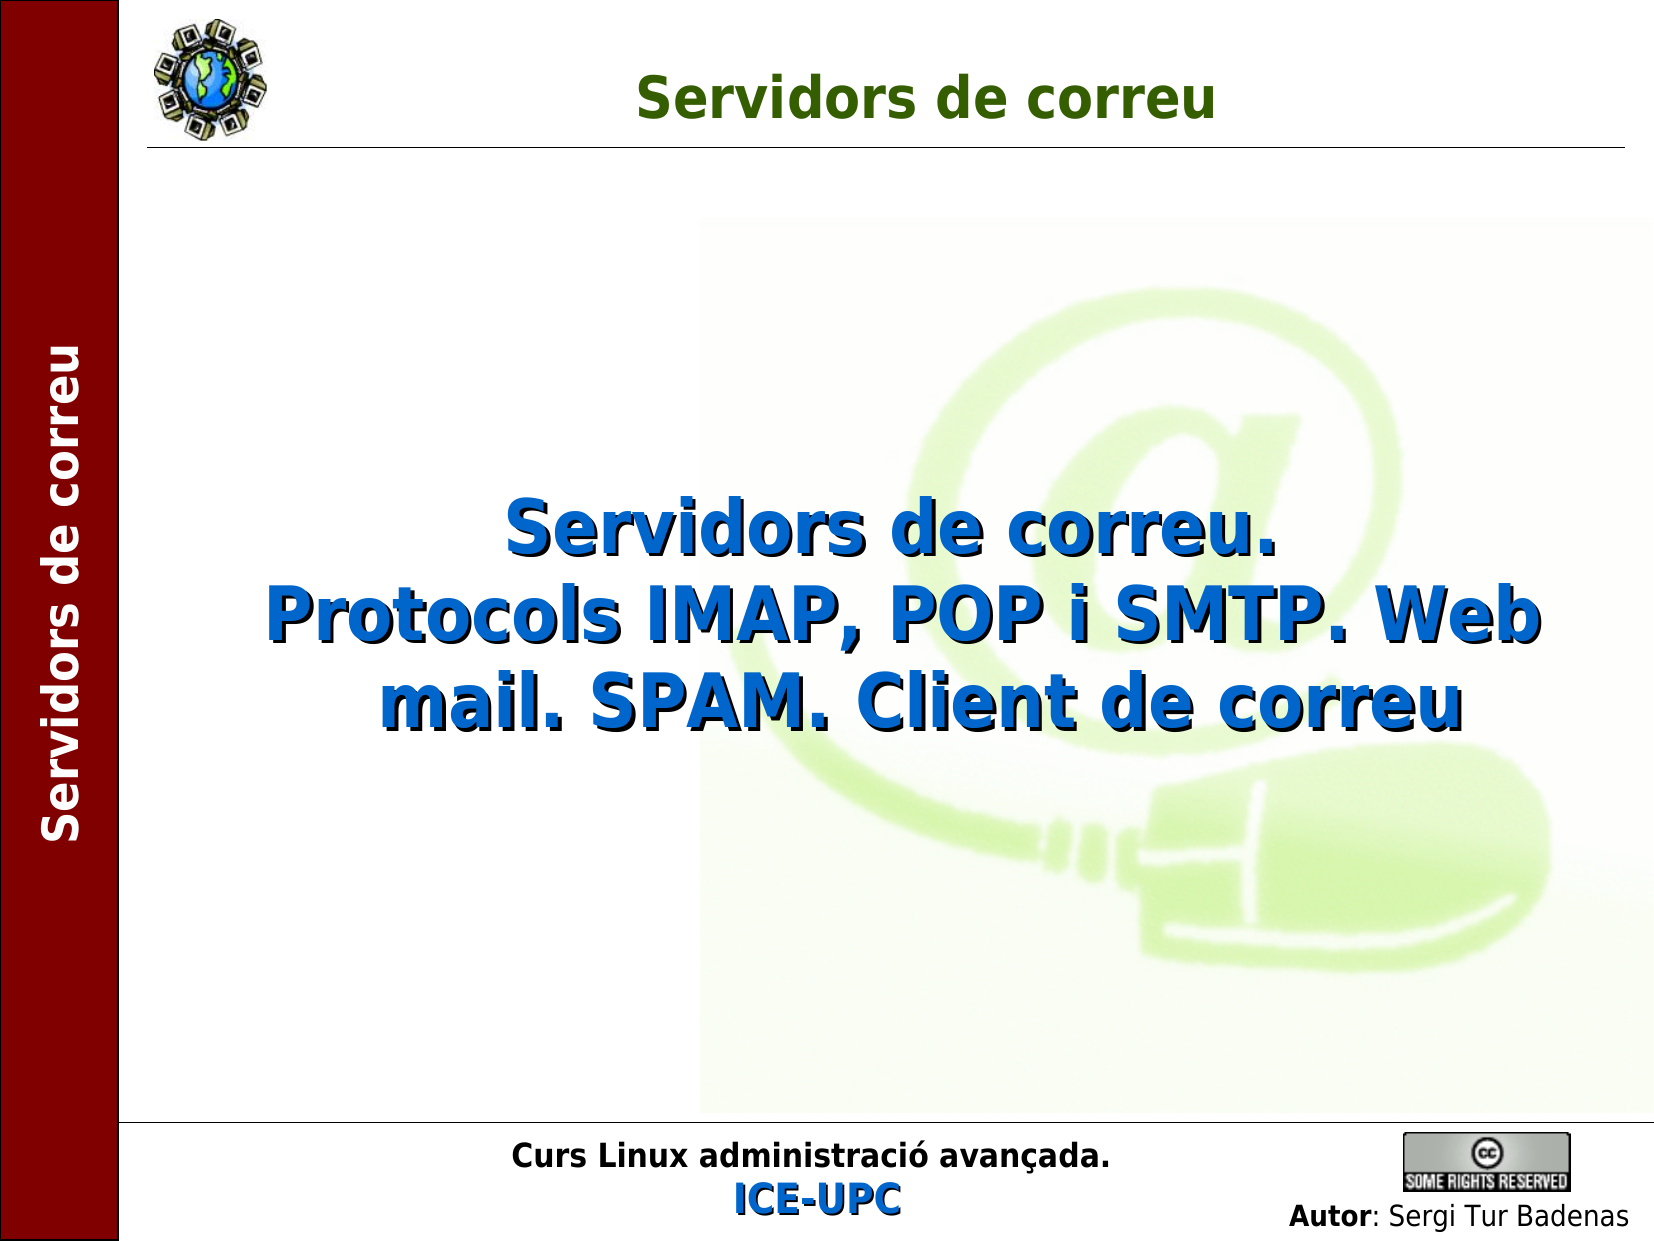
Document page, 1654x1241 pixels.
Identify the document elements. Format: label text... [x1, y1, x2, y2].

picture [1403, 1132, 1571, 1192]
picture [700, 217, 1654, 1113]
title Servidors de correu [183, 49, 1654, 148]
picture [154, 19, 268, 142]
subtitle Servidors de correu. Protocols IMAP, POP i SMTP. Web mail. SPAM. Client de correu [141, 242, 1630, 1093]
